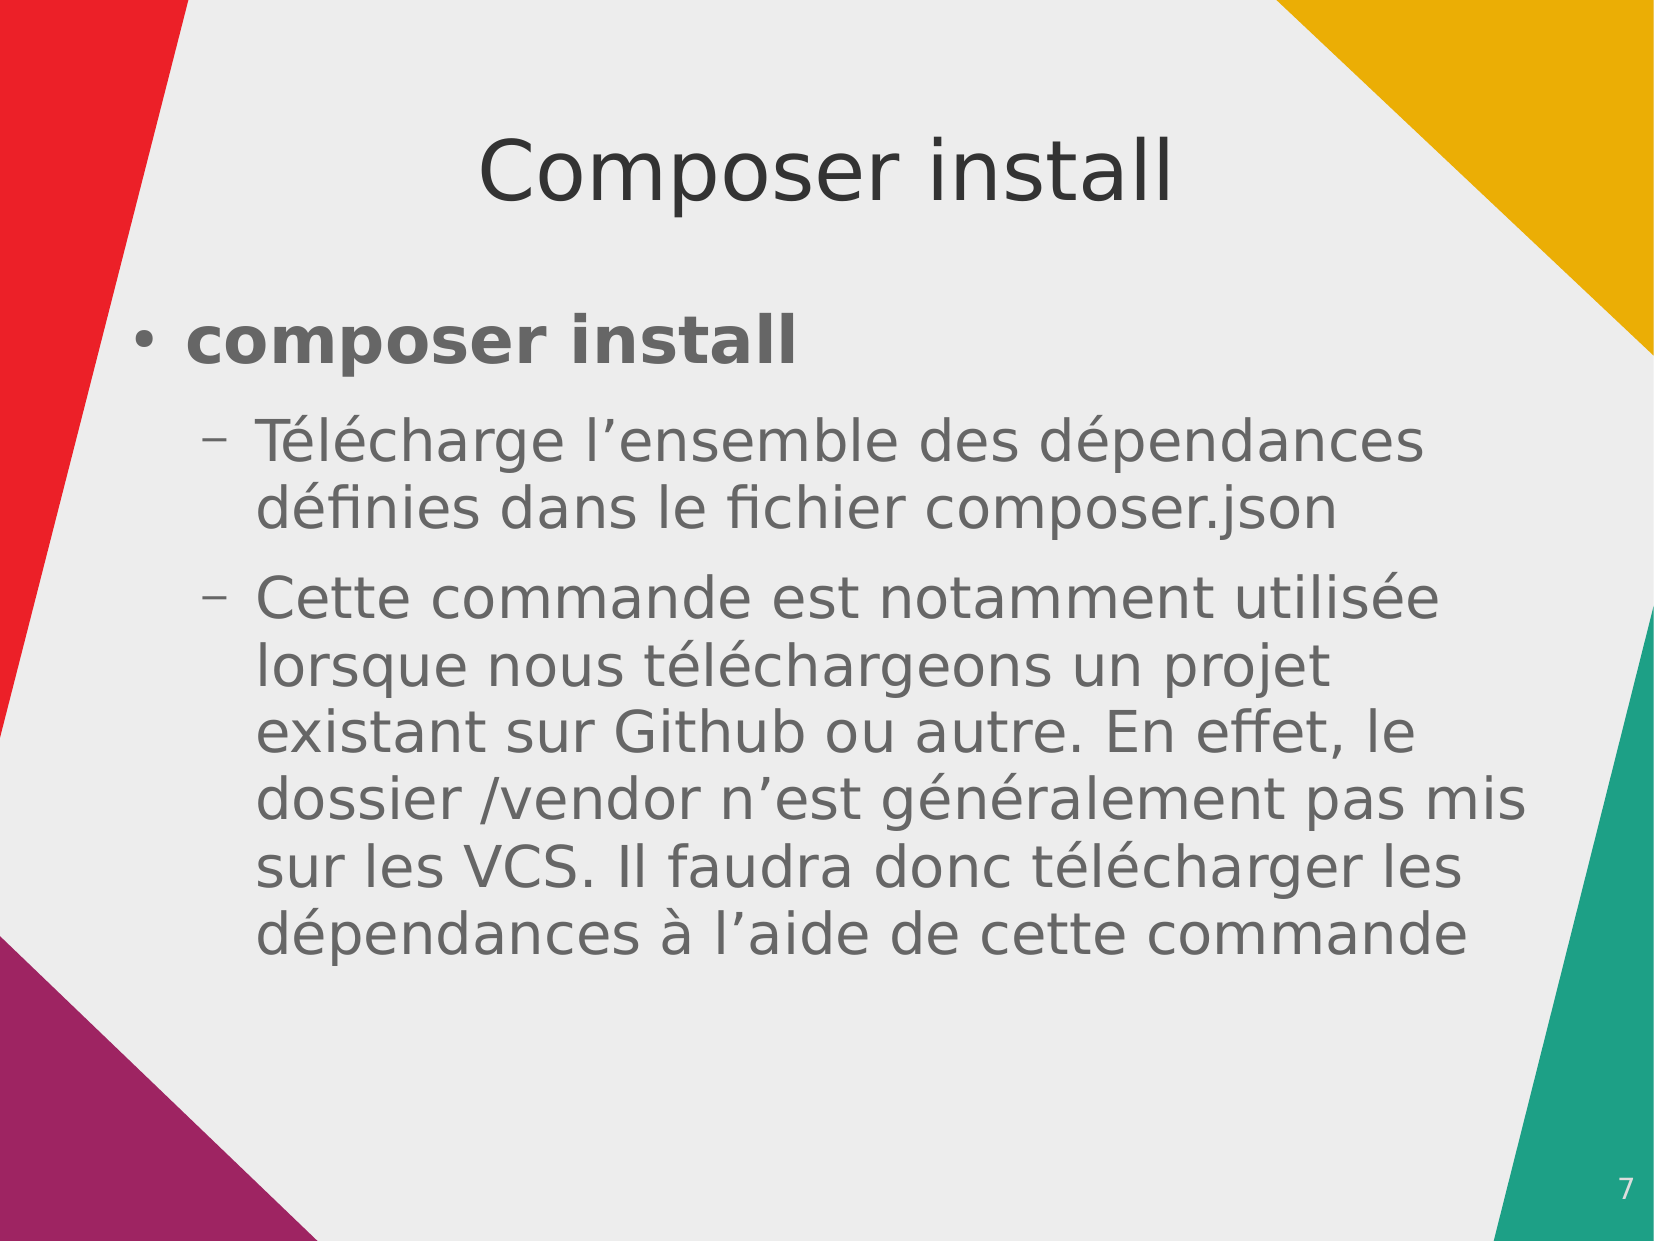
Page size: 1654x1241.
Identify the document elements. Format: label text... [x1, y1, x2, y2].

title Composer install [114, 73, 1539, 271]
list composer install Télécharge l’ensemble des dépendances définies dans le fichier composer.json Cette commande est notamment utilisée lorsque nous téléchargeons un projet existant sur Github ou autre. En effet, le dossier /vendor n’est généralement pas mis sur les VCS. Il faudra donc télécharger les dépendances à l’aide de cette commande [114, 302, 1539, 1033]
